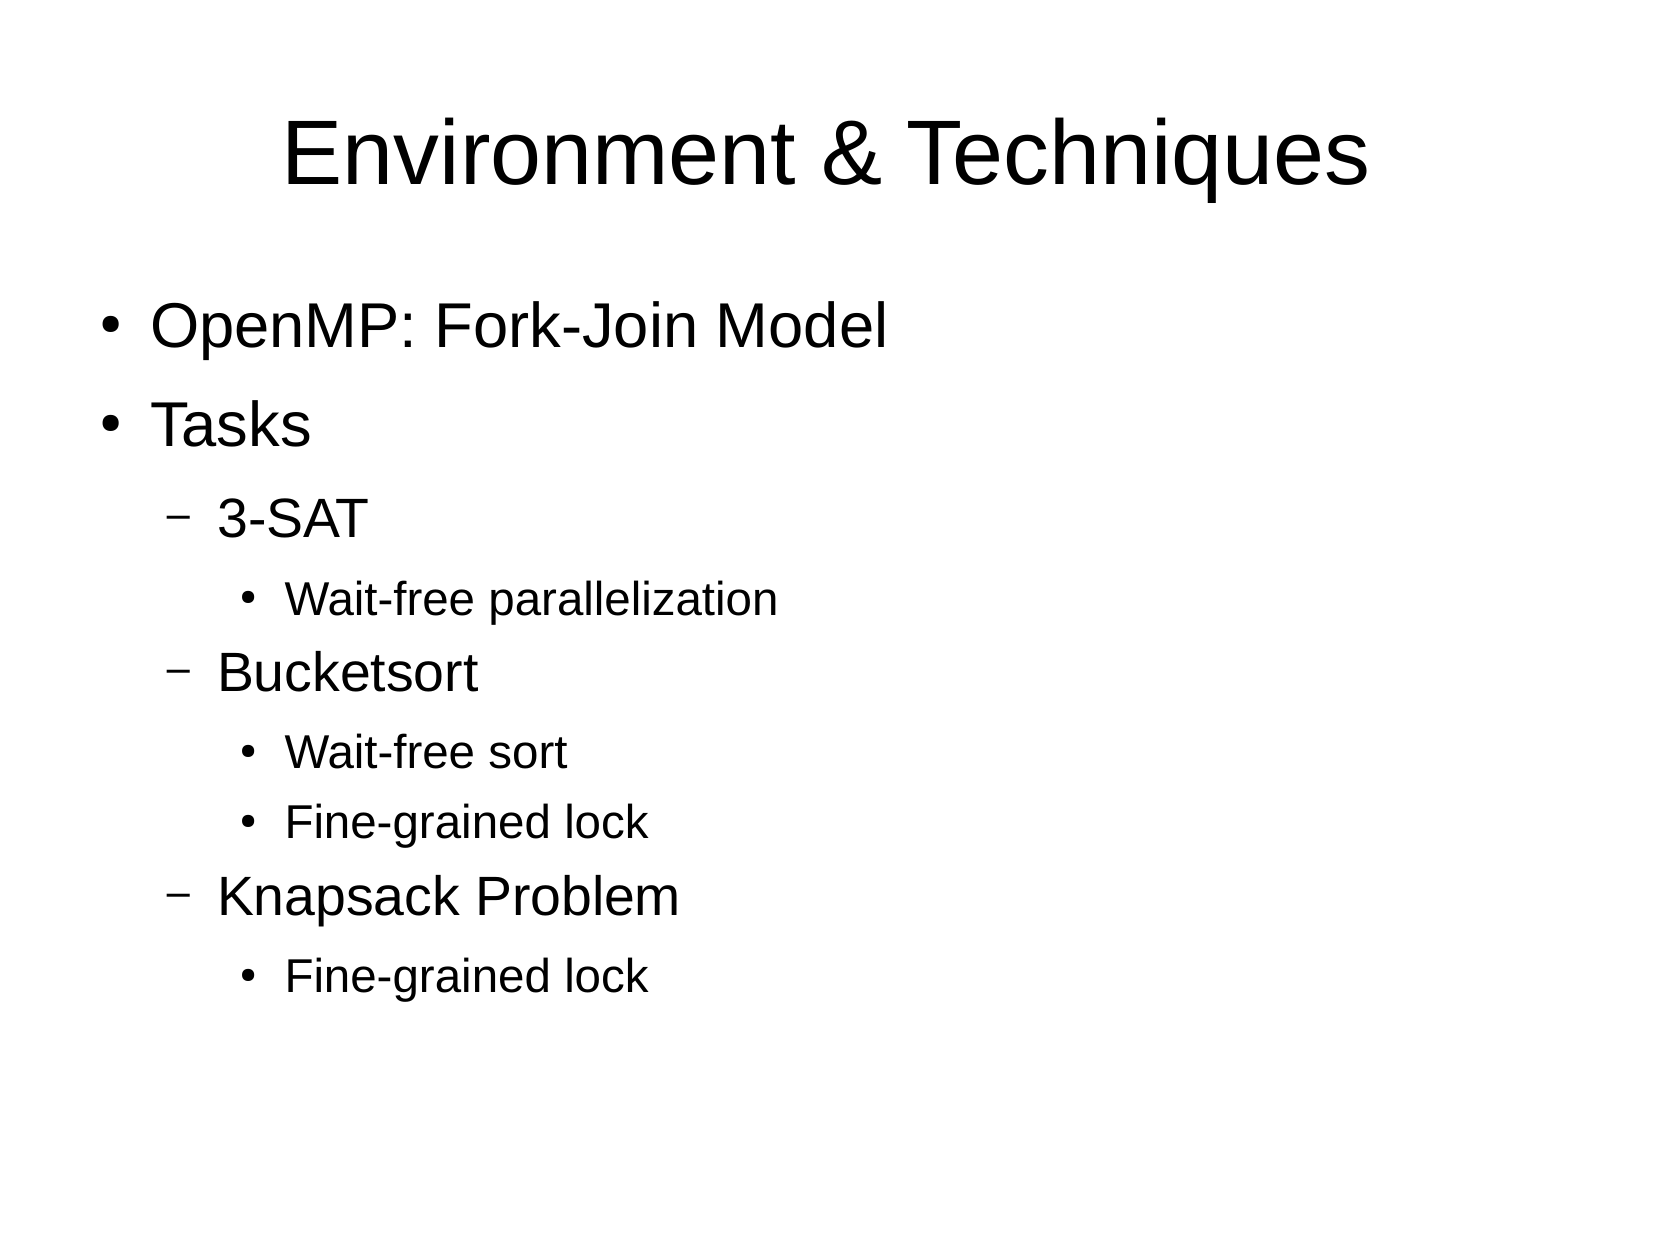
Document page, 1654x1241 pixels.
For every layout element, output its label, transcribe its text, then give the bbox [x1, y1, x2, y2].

list OpenMP: Fork-Join Model Tasks 3-SAT Wait-free parallelization Bucketsort Wait-free sort Fine-grained lock Knapsack Problem Fine-grained lock [82, 290, 1571, 1010]
title Environment & Techniques [82, 49, 1571, 257]
